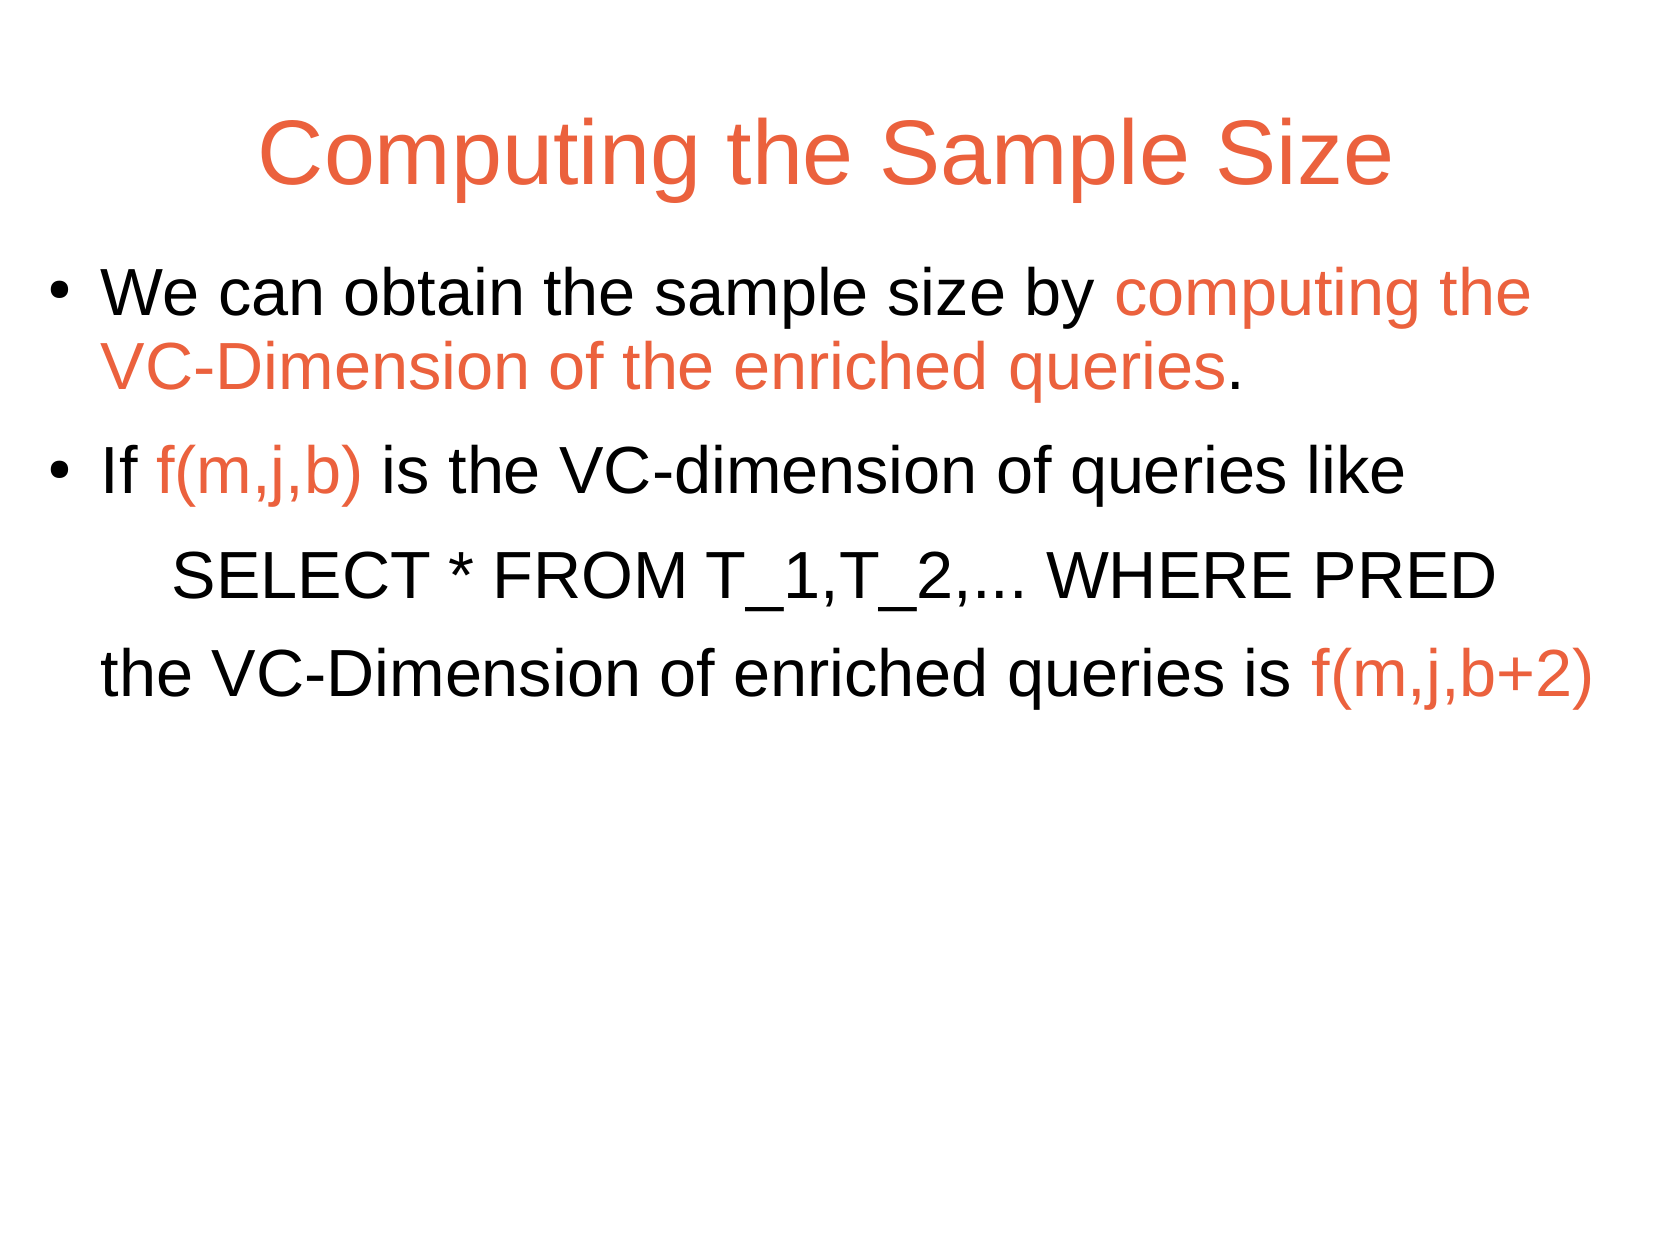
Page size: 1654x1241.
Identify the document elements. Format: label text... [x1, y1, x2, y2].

title Computing the Sample Size [82, 49, 1571, 254]
list We can obtain the sample size by computing the VC-Dimension of the enriched queries. If f(m,j,b) is the VC-dimension of queries like SELECT * FROM T_1,T_2,... WHERE PRED the VC-Dimension of enriched queries is f(m,j,b+2) [30, 254, 1636, 1215]
